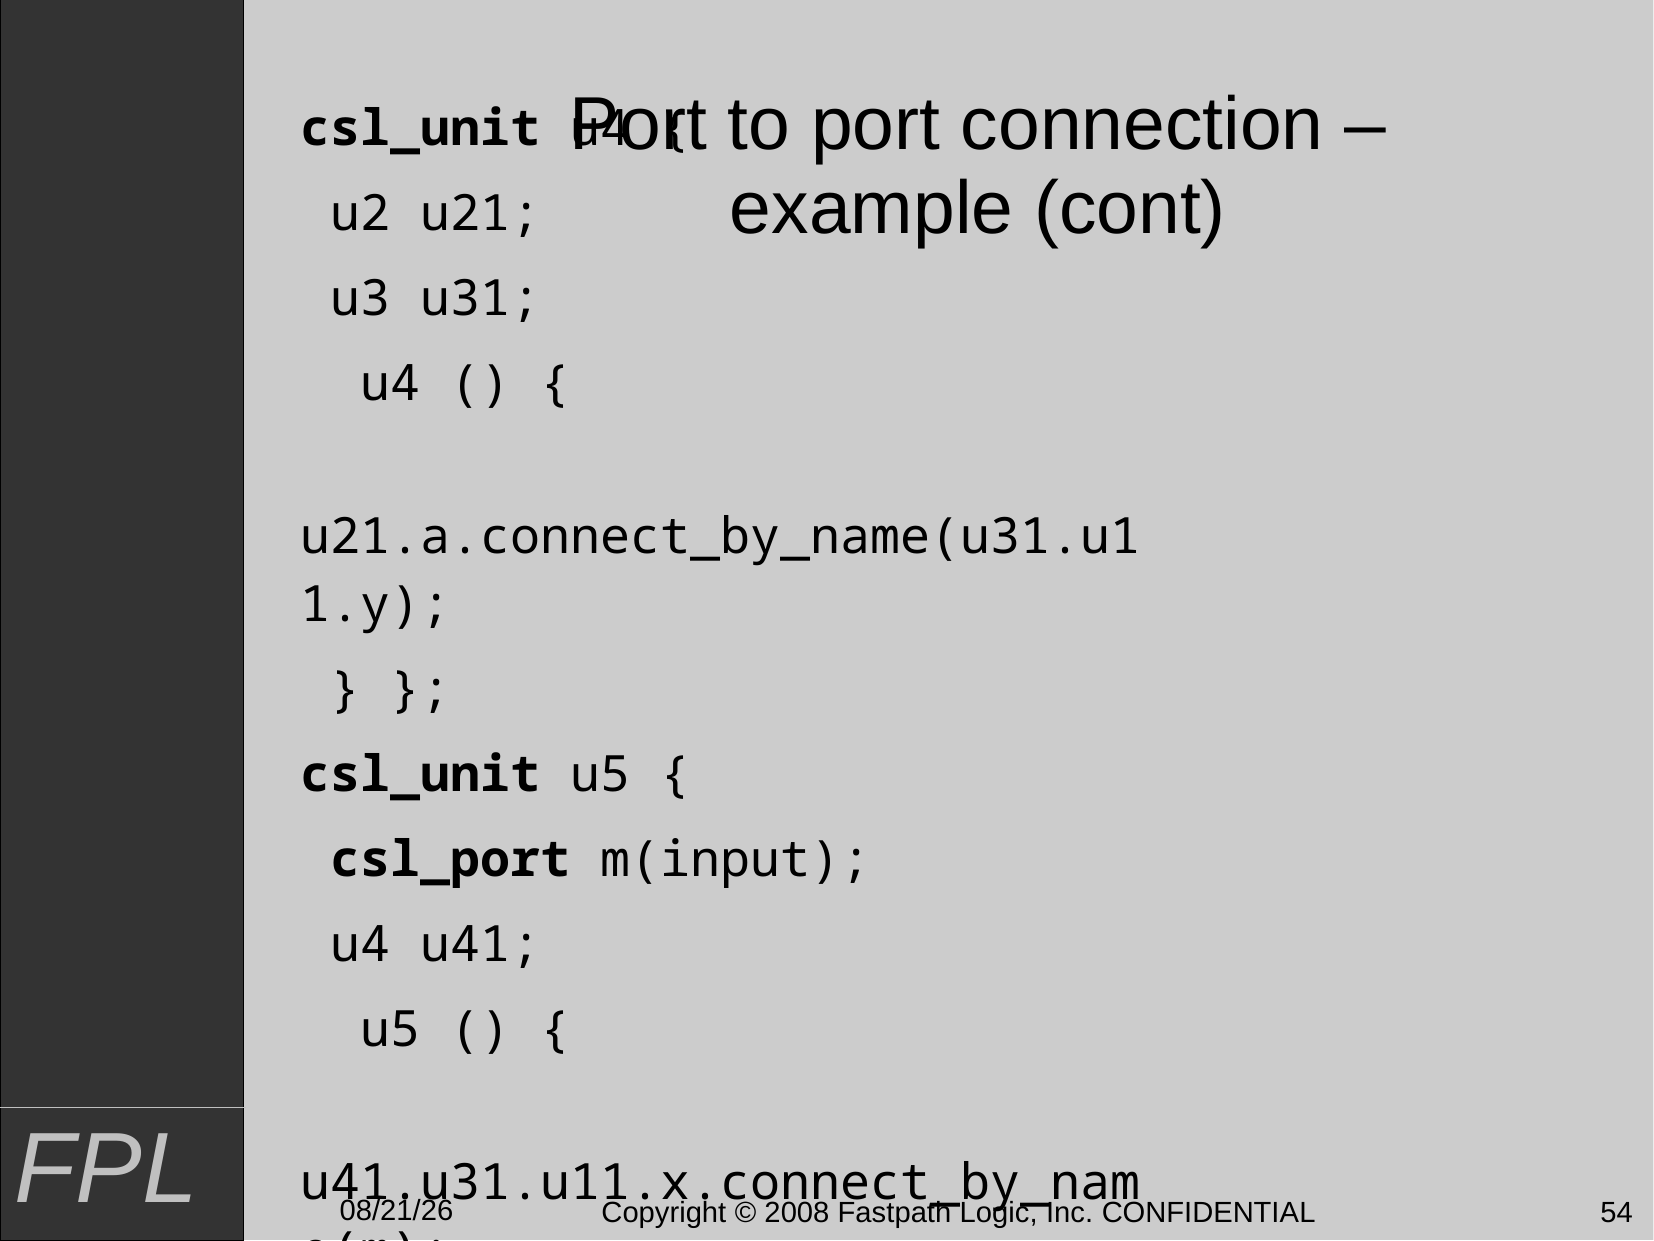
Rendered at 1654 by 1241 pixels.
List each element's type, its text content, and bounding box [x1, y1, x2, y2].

title Port to port connection – example (cont) [427, 64, 1530, 266]
text_box csl_unit u4 { u2 u21; u3 u31; u4 () { u21.a.connect_by_name(u31.u11.y); } }; csl_unit u5 { csl_port m(input); u4 u41; u5 () { u41.u31.u11.x.connect_by_name(m); } }; [300, 236, 1163, 1224]
